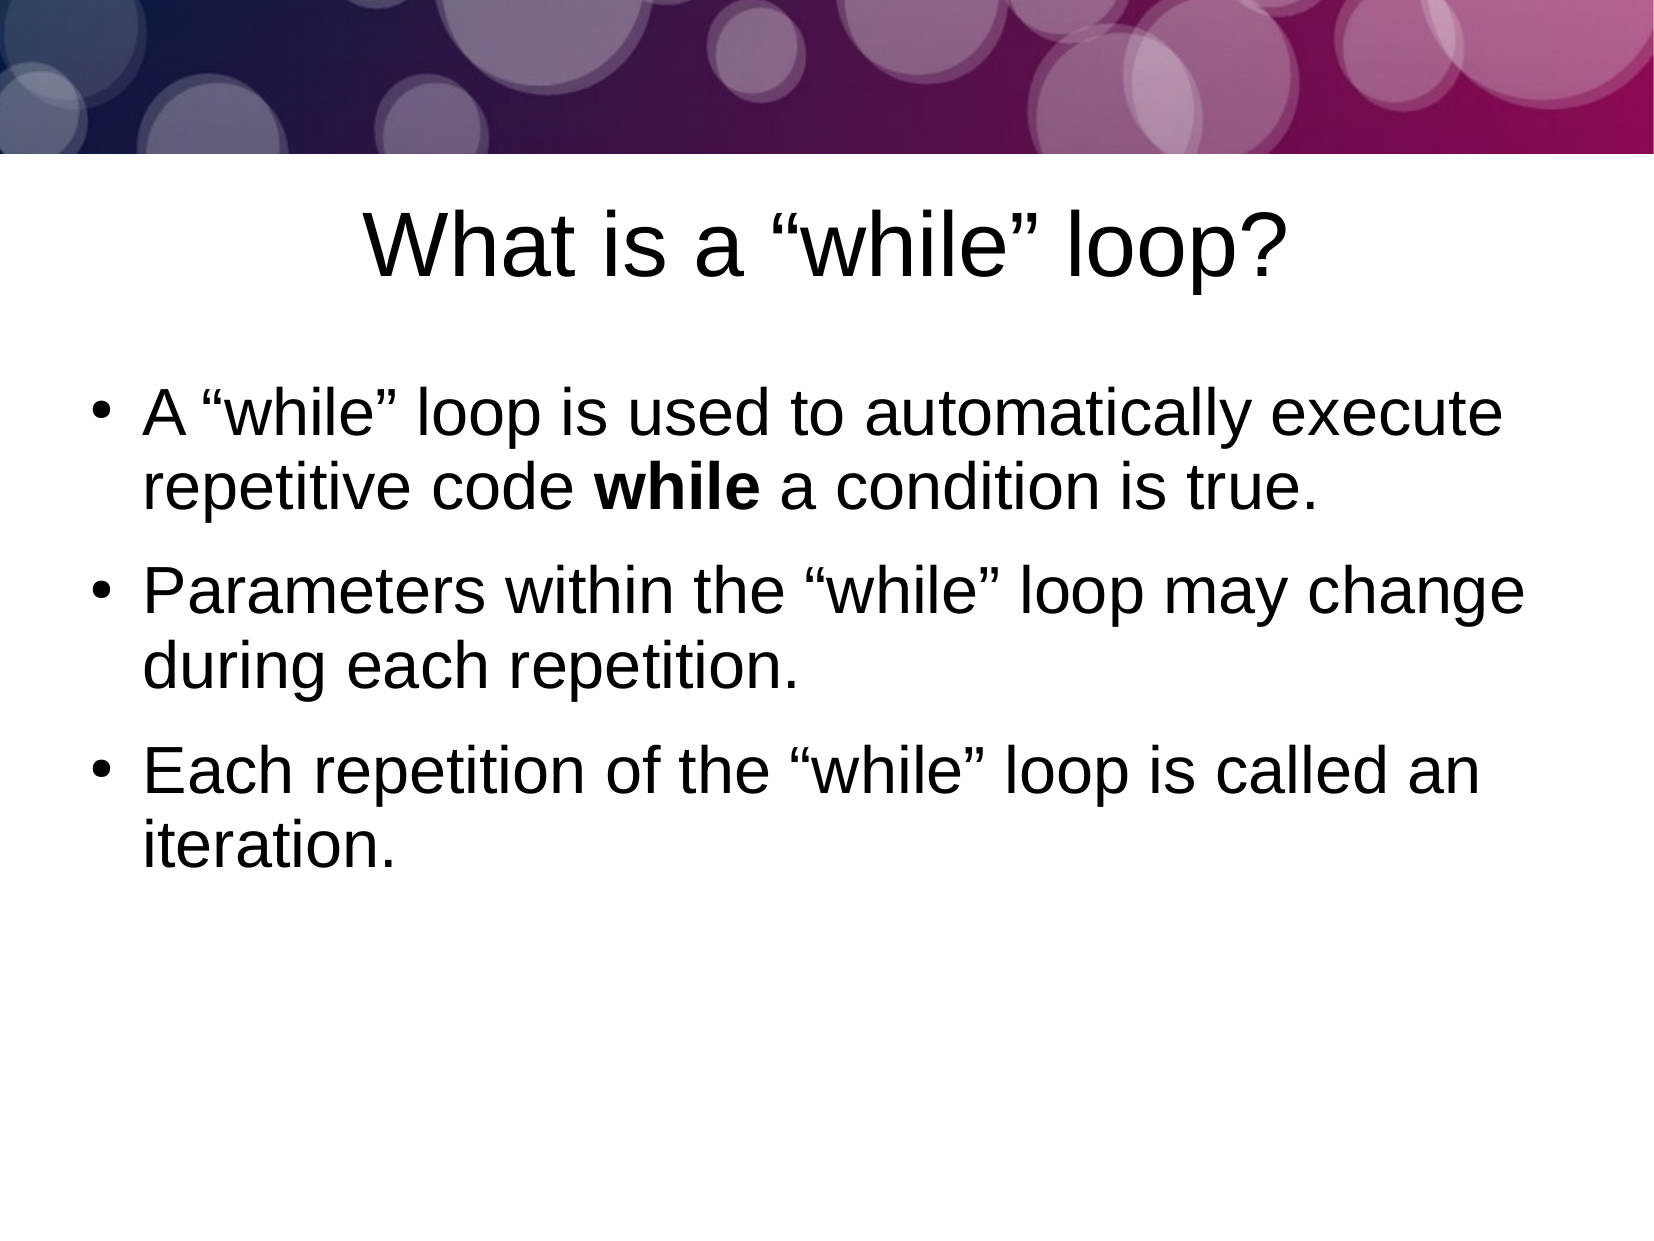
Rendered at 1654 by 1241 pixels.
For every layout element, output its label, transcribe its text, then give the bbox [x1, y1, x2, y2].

title What is a “while” loop? [82, 159, 1571, 331]
list A “while” loop is used to automatically execute repetitive code while a condition is true. Parameters within the “while” loop may change during each repetition. Each repetition of the “while” loop is called an iteration. [71, 374, 1561, 1096]
picture [0, 0, 1654, 154]
